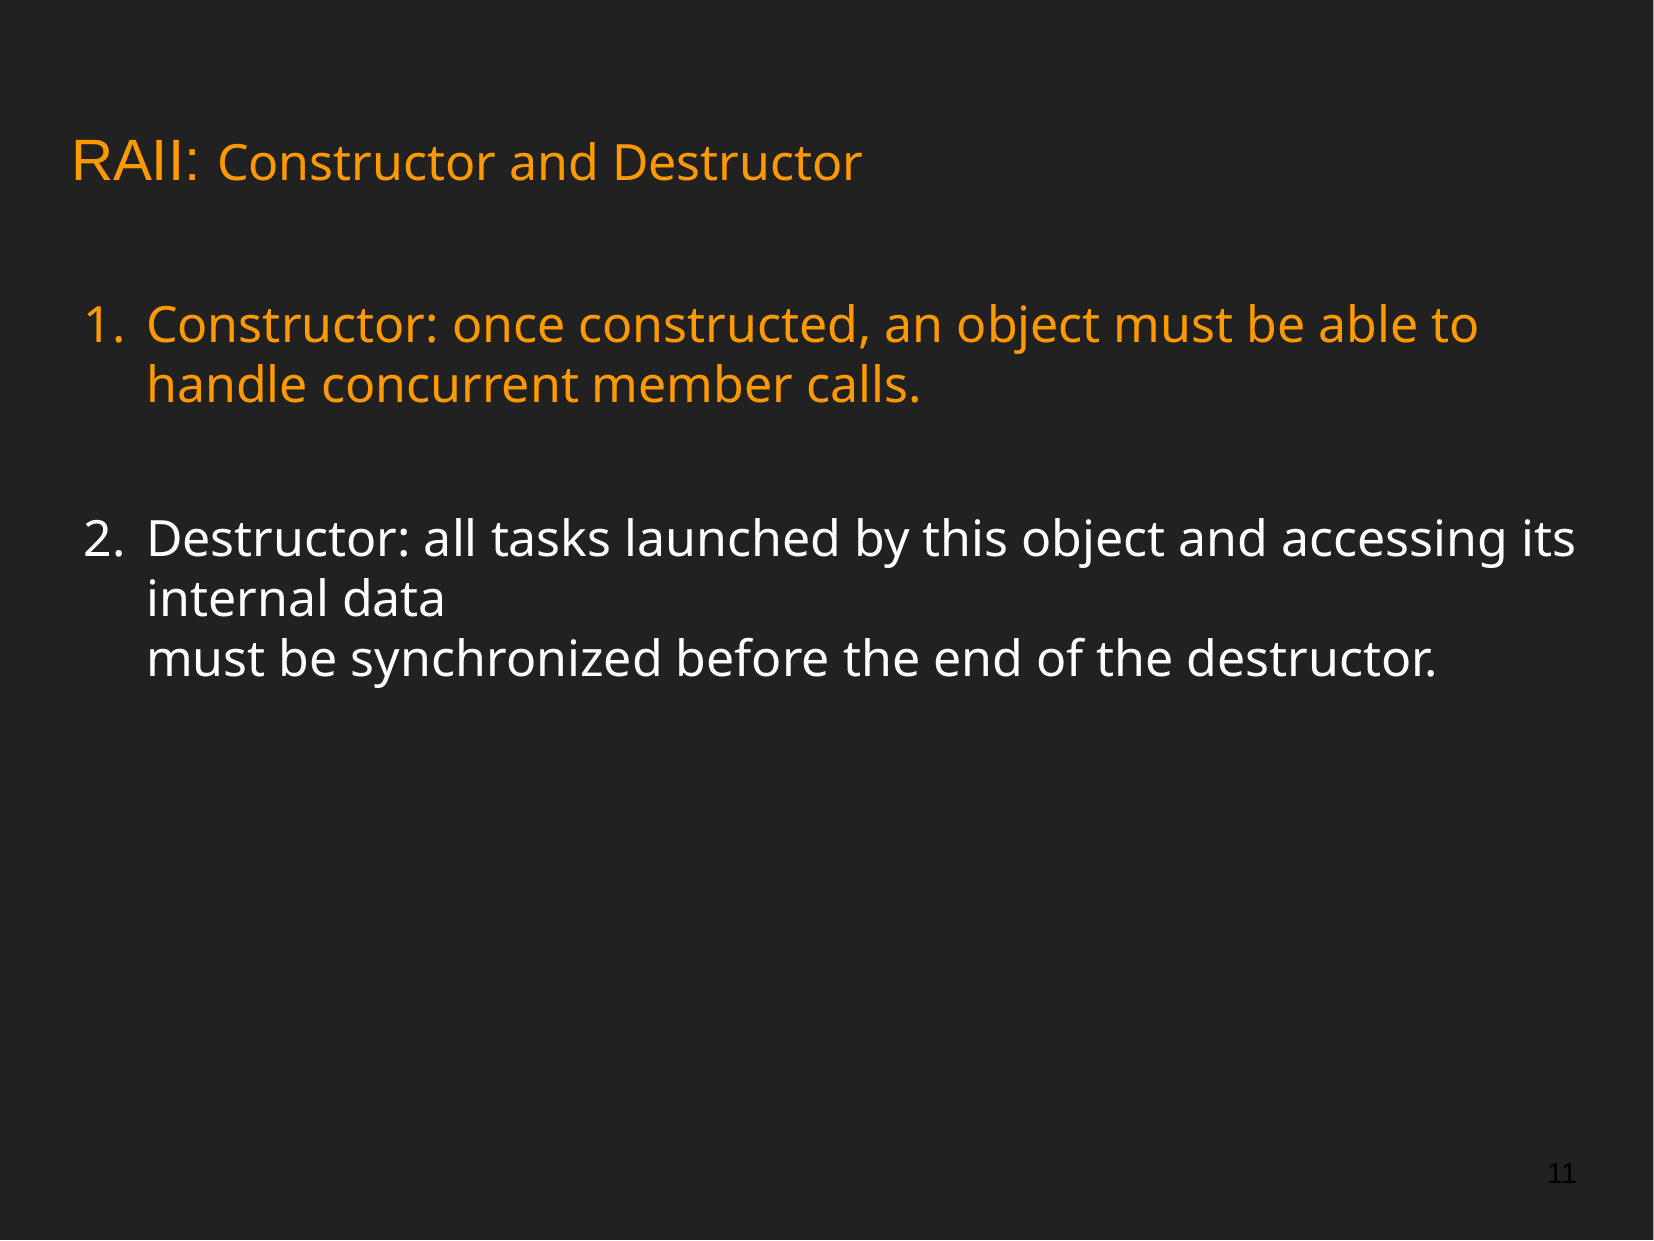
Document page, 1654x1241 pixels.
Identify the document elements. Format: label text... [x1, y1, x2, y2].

list Constructor: once constructed, an object must be able to handle concurrent member calls. Destructor: all tasks launched by this object and accessing its internal data must be synchronized before the end of the destructor. [56, 277, 1598, 1102]
slide_number <number> [1532, 1124, 1632, 1220]
title RAII: Constructor and Destructor [56, 107, 1598, 246]
